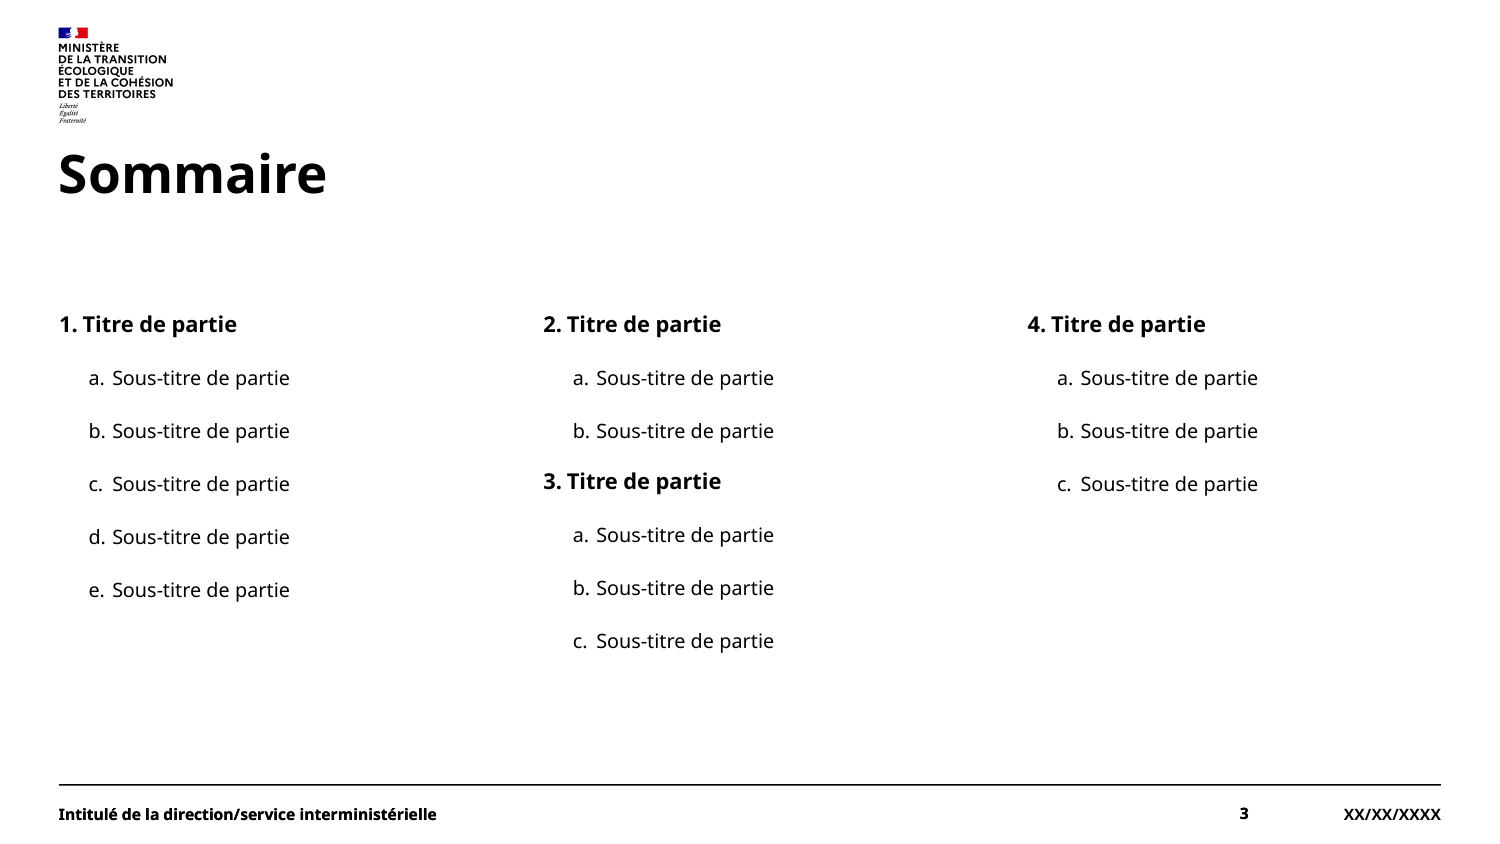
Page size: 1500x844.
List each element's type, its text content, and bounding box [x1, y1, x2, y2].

footer Intitulé de la direction/service interministérielle [59, 784, 1027, 844]
picture [48, 17, 183, 133]
slide_number XX/XX/XXXX [1249, 784, 1441, 844]
slide_number <numéro> [1027, 784, 1249, 844]
list Titre de partie Sous-titre de partie Sous-titre de partie Sous-titre de partie [1027, 310, 1441, 726]
list Titre de partie Sous-titre de partie Sous-titre de partie Sous-titre de partie Sous-titre de partie Sous-titre de partie [59, 310, 473, 726]
title Sommaire [59, 147, 1441, 266]
list Titre de partie Sous-titre de partie Sous-titre de partie Titre de partie Sous-titre de partie Sous-titre de partie Sous-titre de partie [543, 310, 957, 726]
